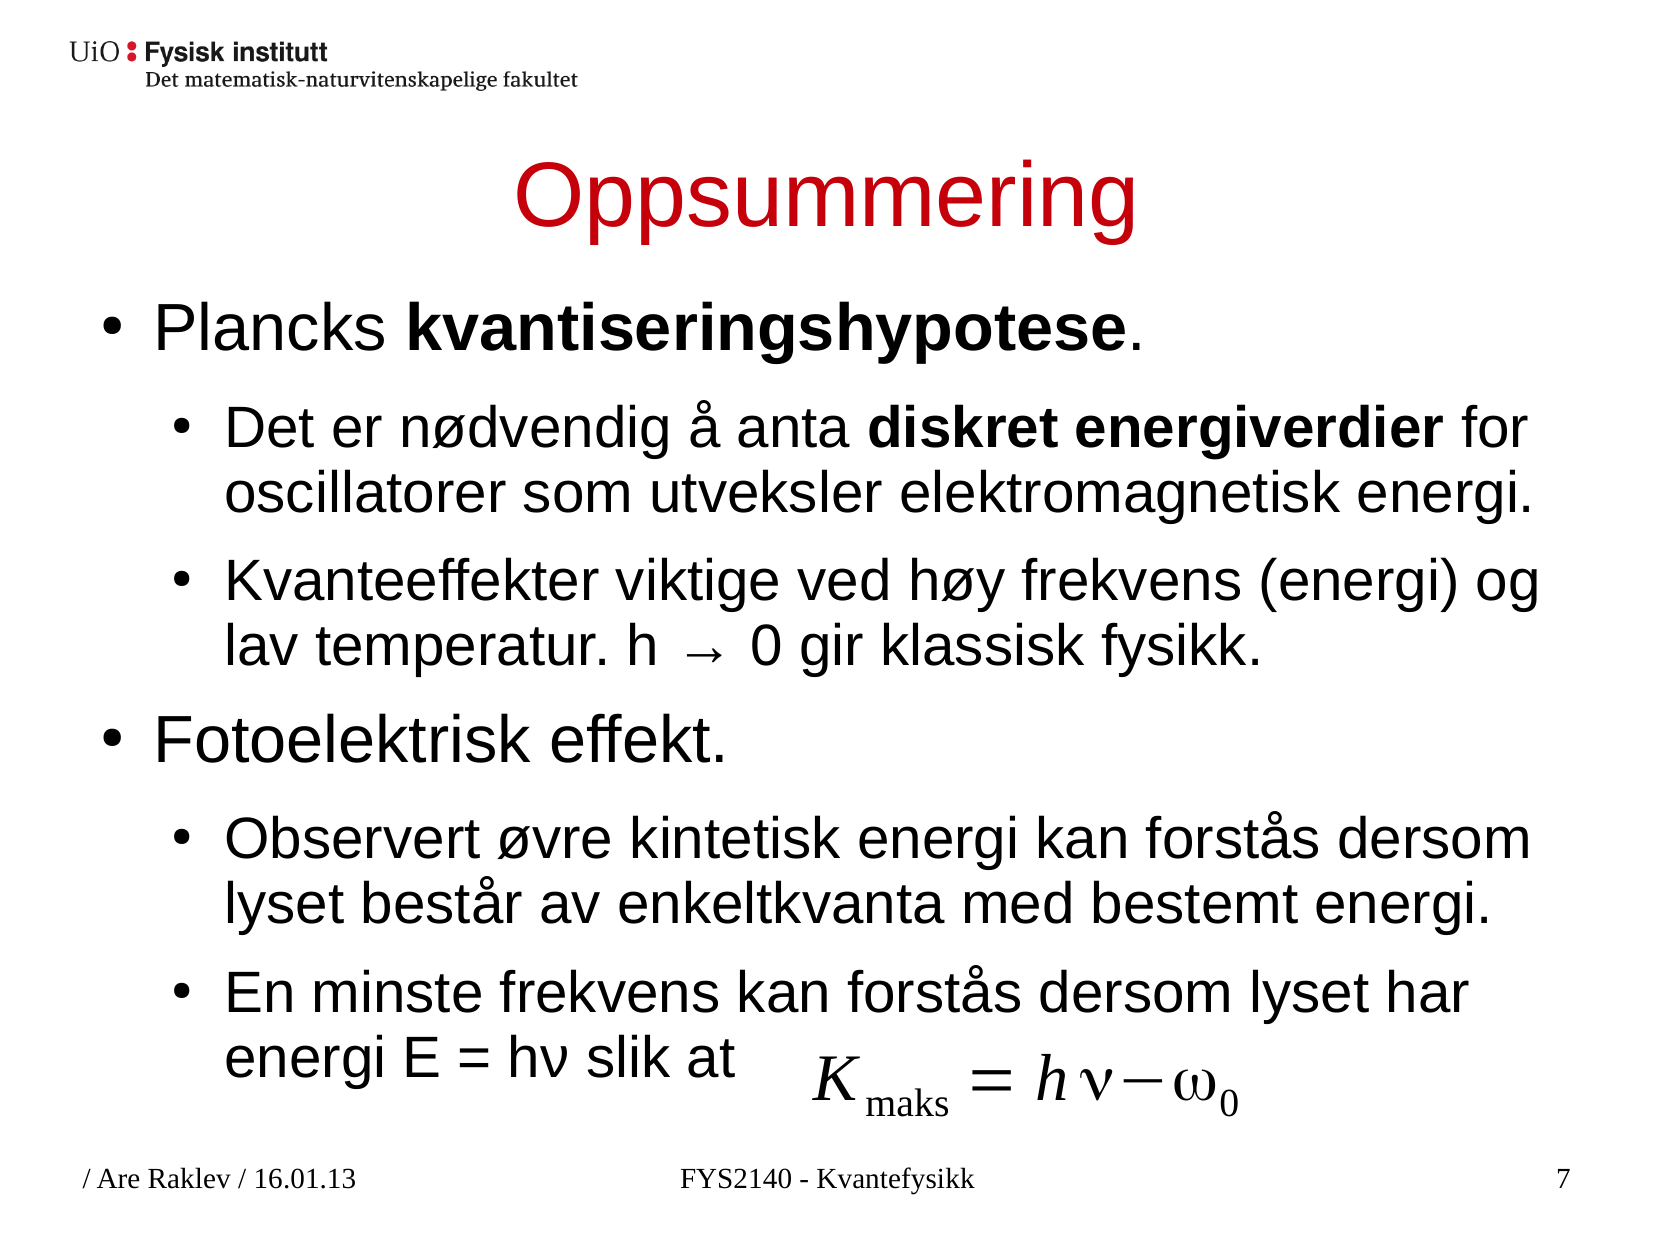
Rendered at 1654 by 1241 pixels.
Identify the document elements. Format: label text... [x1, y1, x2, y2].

picture [68, 37, 581, 93]
title Oppsummering [82, 90, 1571, 290]
chart [800, 1041, 1246, 1126]
list Plancks kvantiseringshypotese. Det er nødvendig å anta diskret energiverdier for oscillatorer som utveksler elektromagnetisk energi. Kvanteeffekter viktige ved høy frekvens (energi) og lav temperatur. h → 0 gir klassisk fysikk. Fotoelektrisk effekt. Observert øvre kintetisk energi kan forstås dersom lyset består av enkeltkvanta med bestemt energi. En minste frekvens kan forstås dersom lyset har energi E = hν slik at [82, 290, 1613, 1094]
